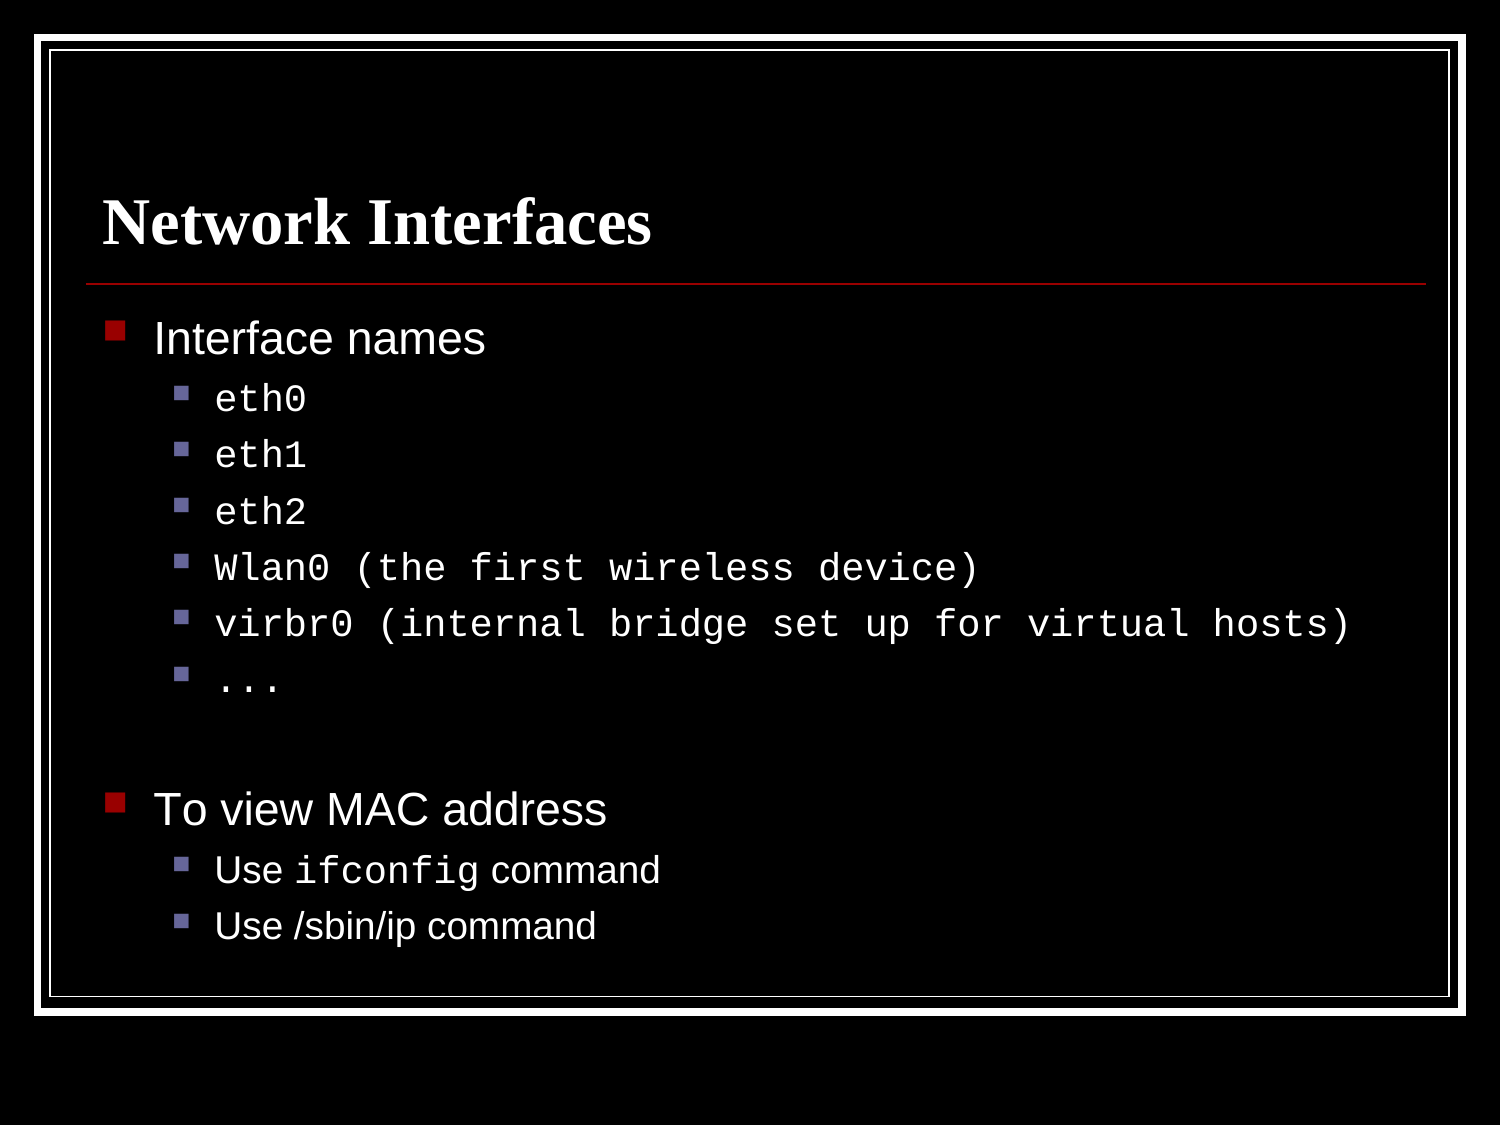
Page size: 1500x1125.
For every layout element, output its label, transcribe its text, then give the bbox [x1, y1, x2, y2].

list Interface names eth0 eth1 eth2 Wlan0 (the first wireless device) virbr0 (internal bridge set up for virtual hosts) ... To view MAC address Use ifconfig command Use /sbin/ip command [87, 299, 1426, 963]
title Network Interfaces [87, 77, 1426, 266]
